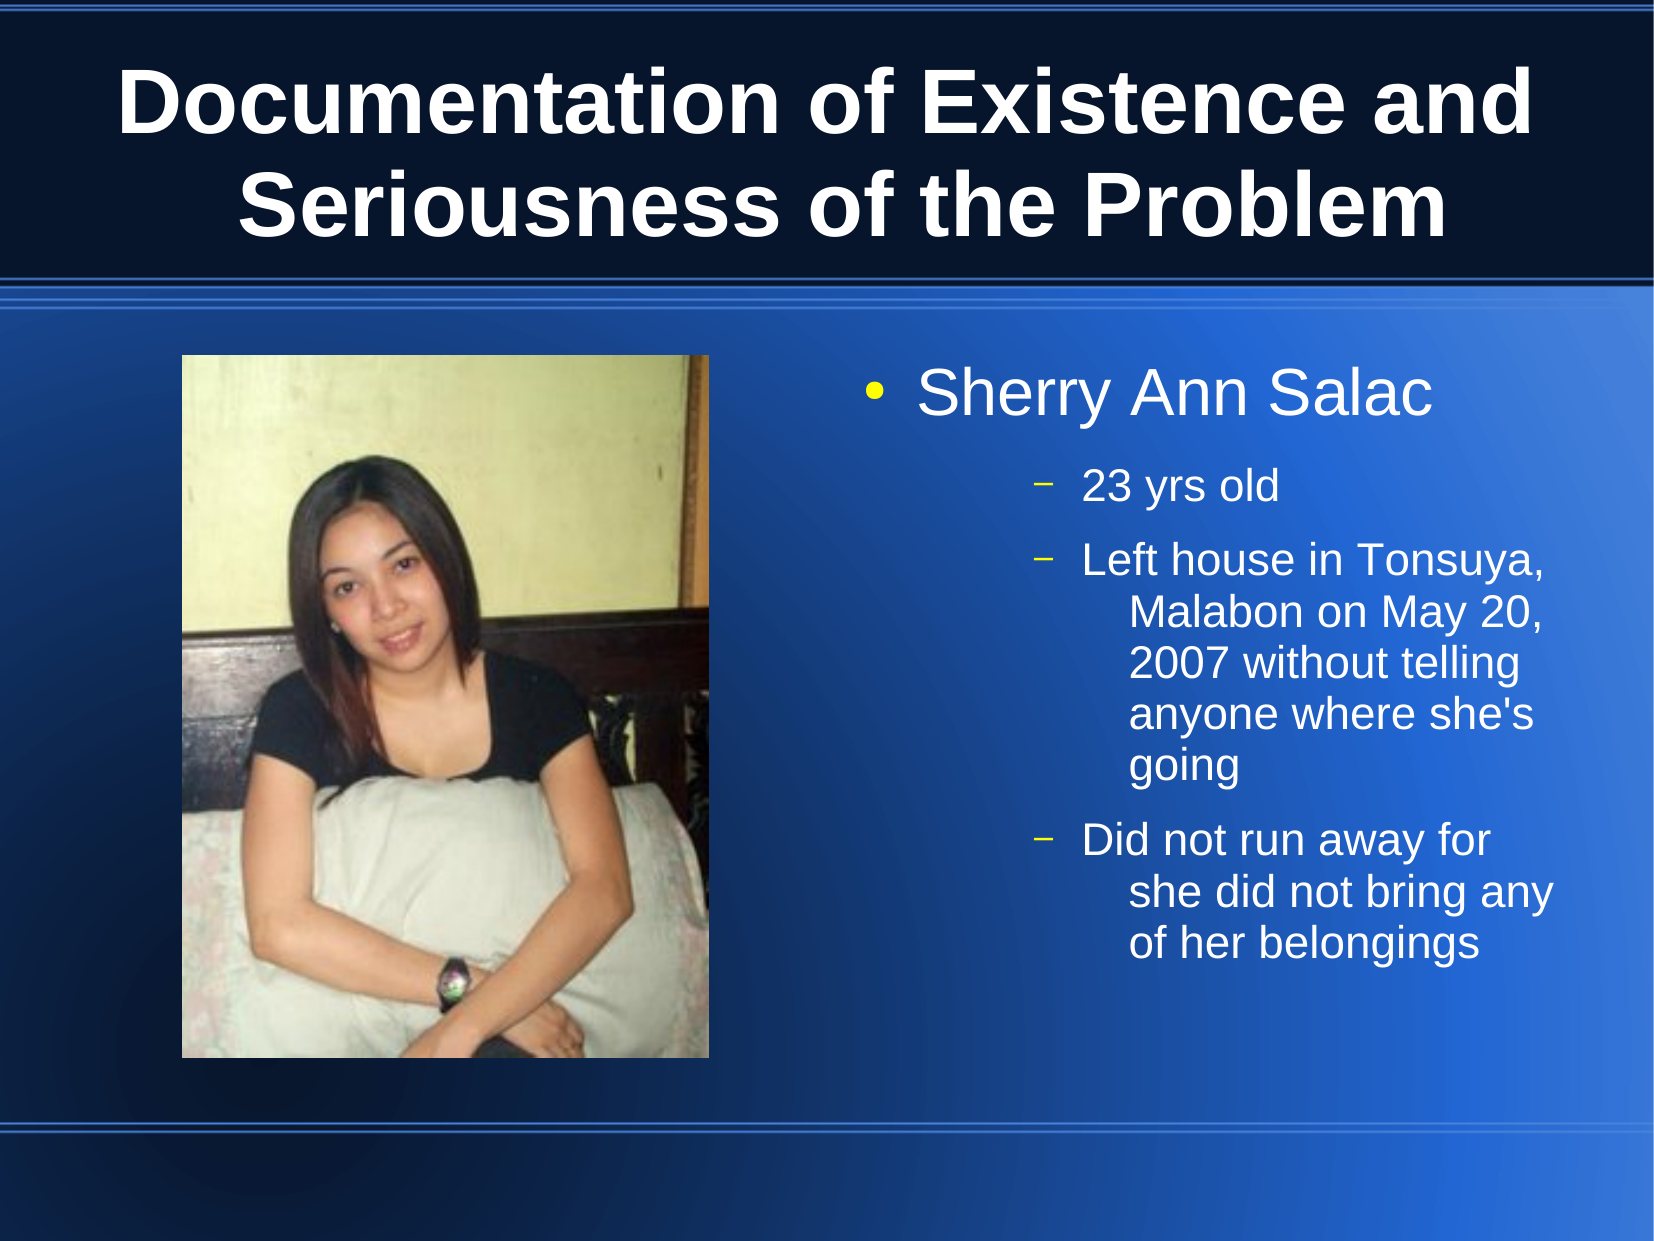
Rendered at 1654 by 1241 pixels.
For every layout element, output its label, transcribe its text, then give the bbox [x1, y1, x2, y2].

list Sherry Ann Salac 23 yrs old Left house in Tonsuya, Malabon on May 20, 2007 without telling anyone where she's going Did not run away for she did not bring any of her belongings [845, 355, 1572, 1058]
picture [0, 0, 1654, 1241]
title Documentation of Existence and Seriousness of the Problem [82, 49, 1571, 257]
